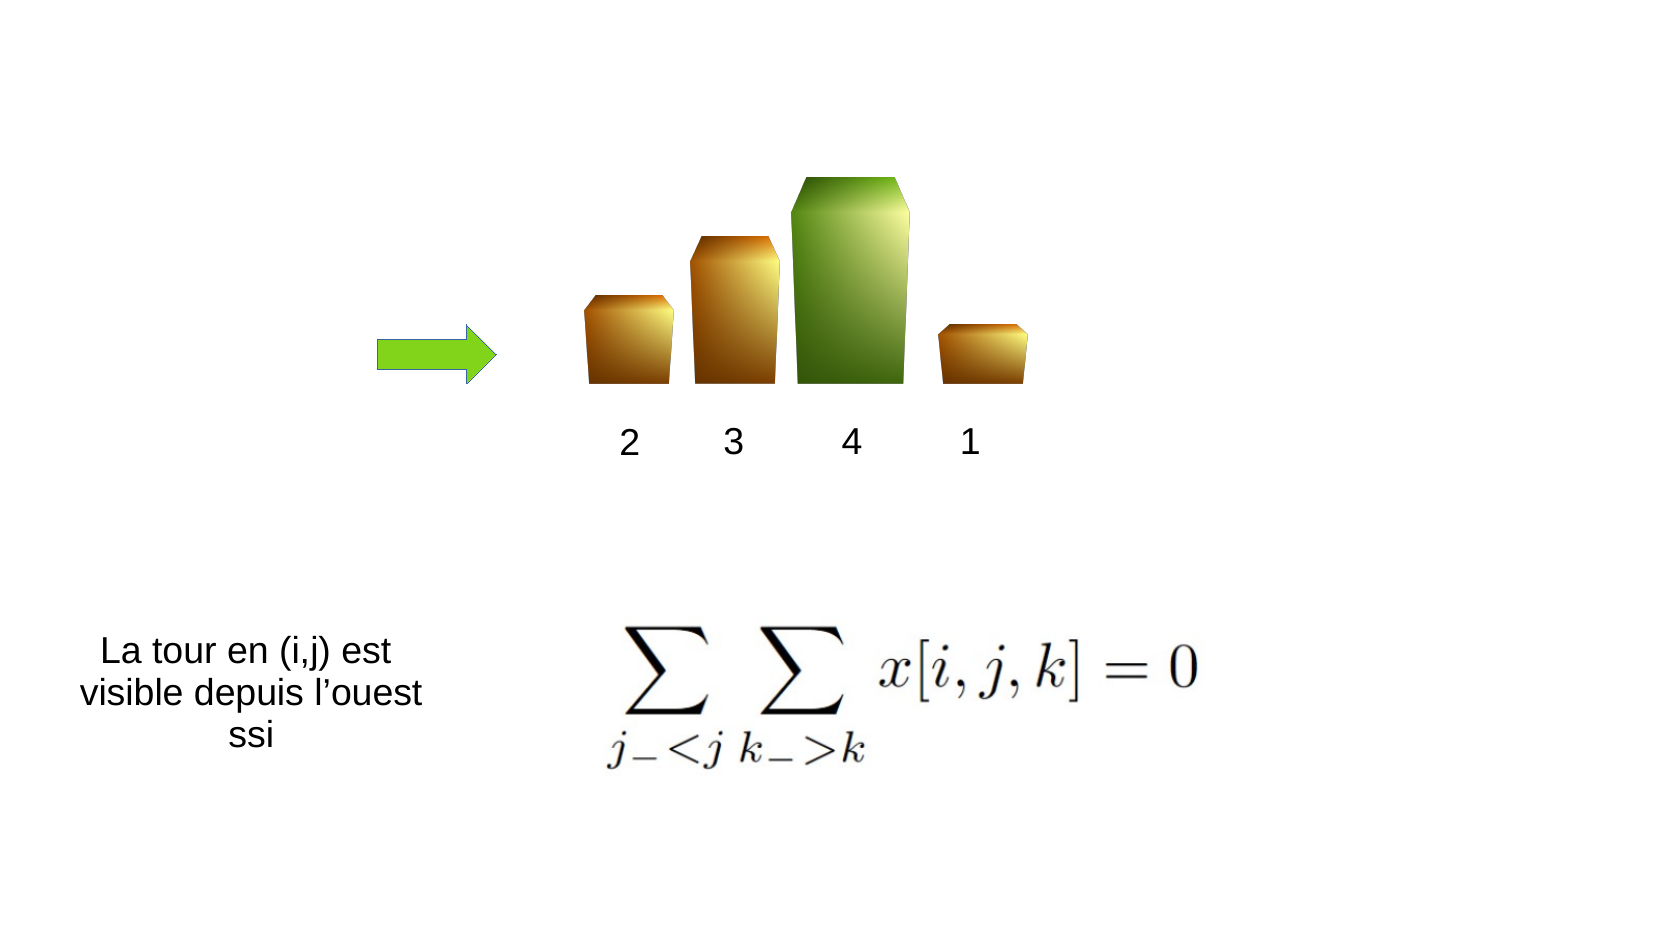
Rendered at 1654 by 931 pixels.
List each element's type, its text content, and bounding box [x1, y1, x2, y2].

text_box La tour en (i,j) est visible depuis l’ouest ssi [65, 622, 438, 764]
picture [553, 590, 1241, 839]
text_box [377, 324, 497, 384]
text_box 1 [945, 413, 996, 471]
text_box 3 [708, 413, 760, 471]
text_box 4 [826, 413, 878, 471]
text_box 2 [604, 413, 655, 471]
